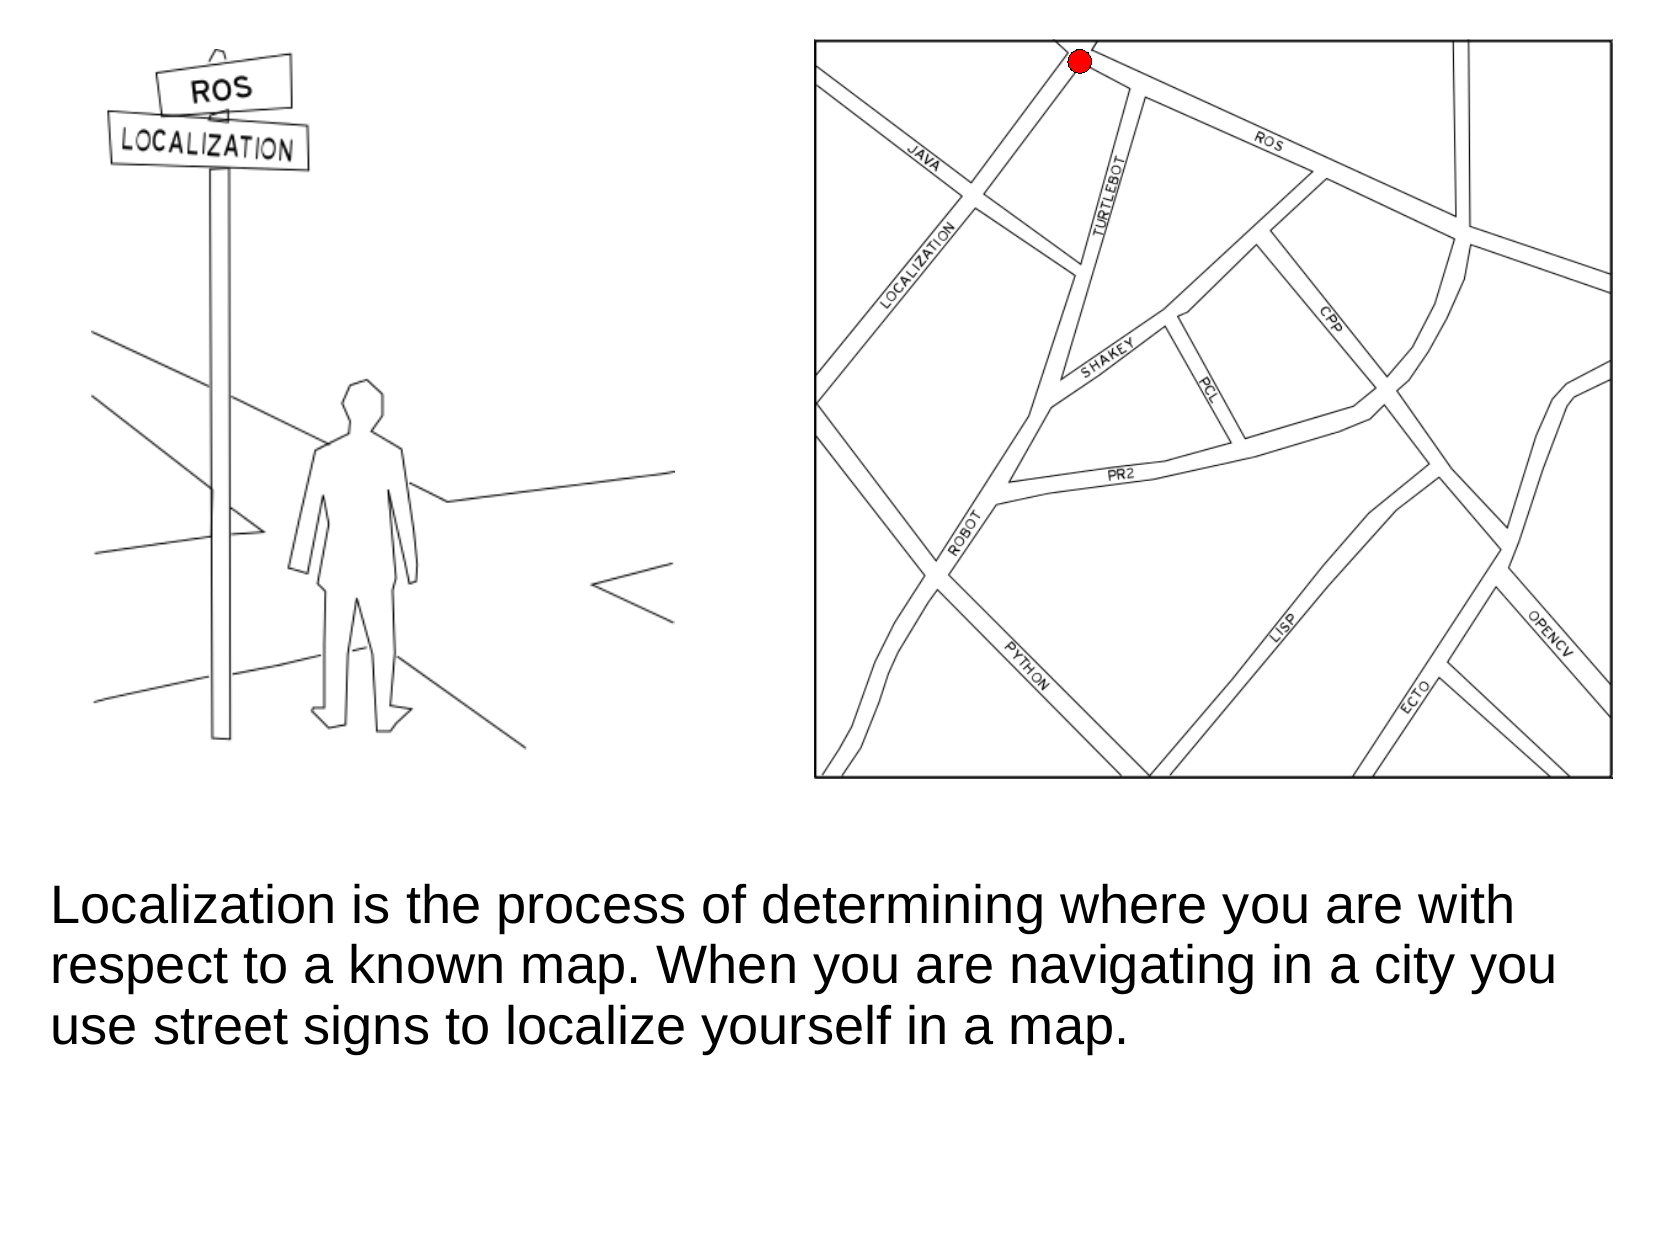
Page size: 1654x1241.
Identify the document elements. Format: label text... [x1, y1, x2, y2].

picture [814, 39, 1613, 779]
text_box Localization is the process of determining where you are with respect to a known map. When you are navigating in a city you use street signs to localize yourself in a map. [35, 866, 1590, 1064]
text_box [1067, 49, 1092, 74]
picture [91, 49, 676, 751]
